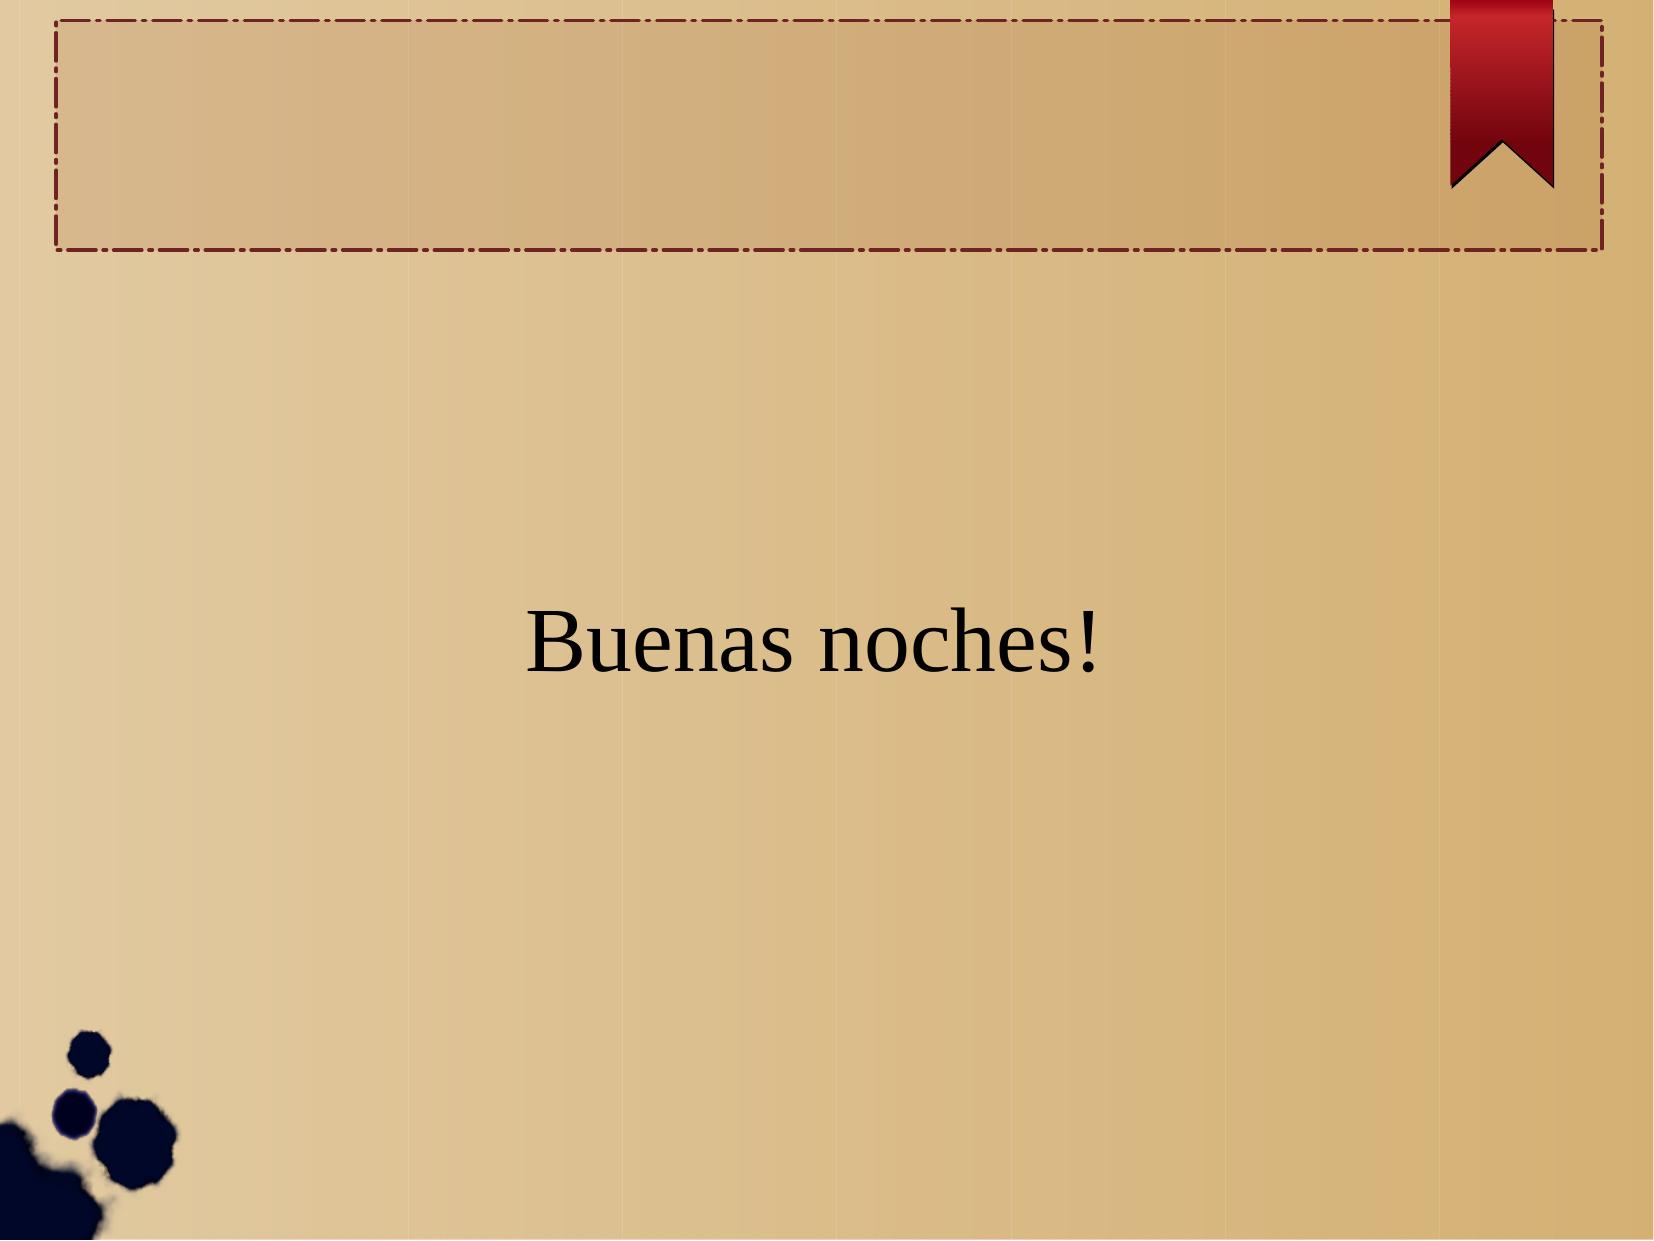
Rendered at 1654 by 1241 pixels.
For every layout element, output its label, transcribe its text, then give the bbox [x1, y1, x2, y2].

title Buenas noches! [70, 537, 1560, 745]
